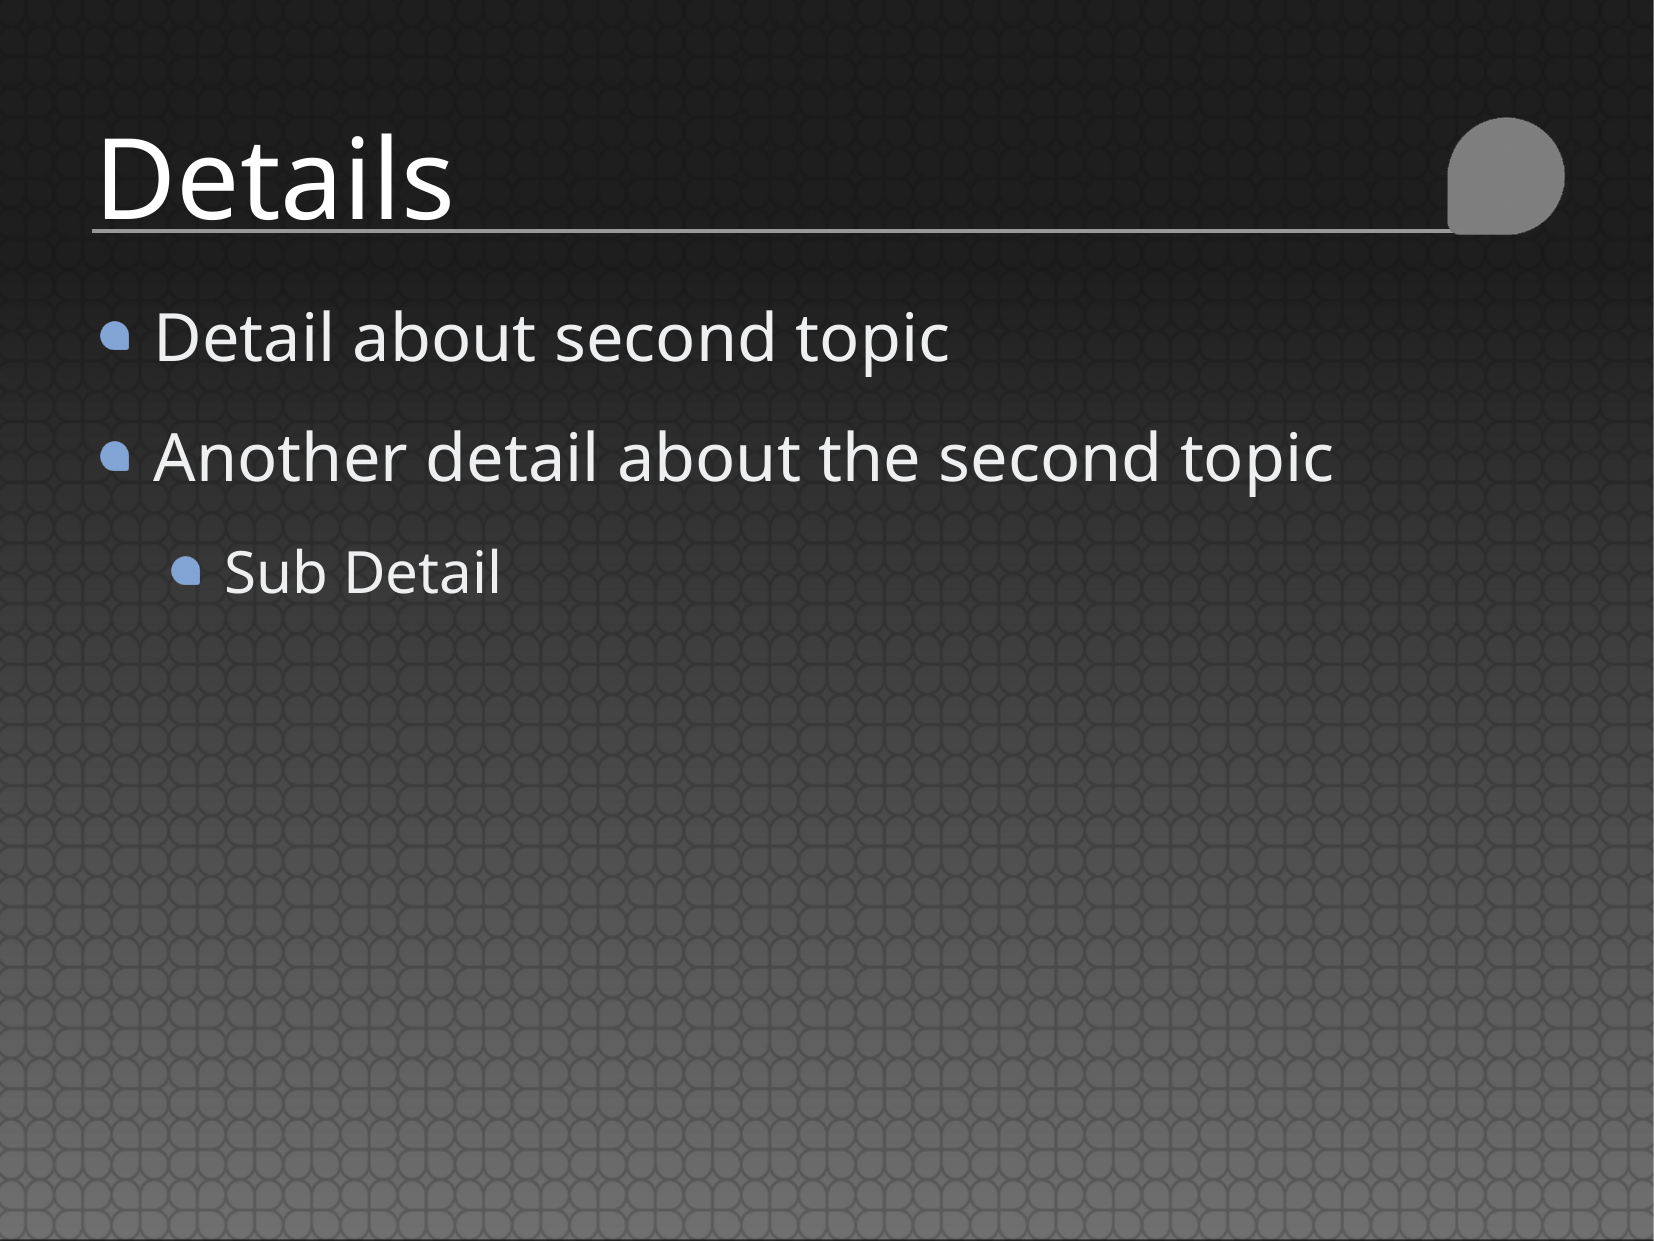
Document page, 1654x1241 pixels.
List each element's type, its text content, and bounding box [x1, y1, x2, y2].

list Detail about second topic Another detail about the second topic Sub Detail [82, 290, 1571, 1094]
title Details [94, 100, 1426, 251]
picture [0, 0, 1654, 1241]
